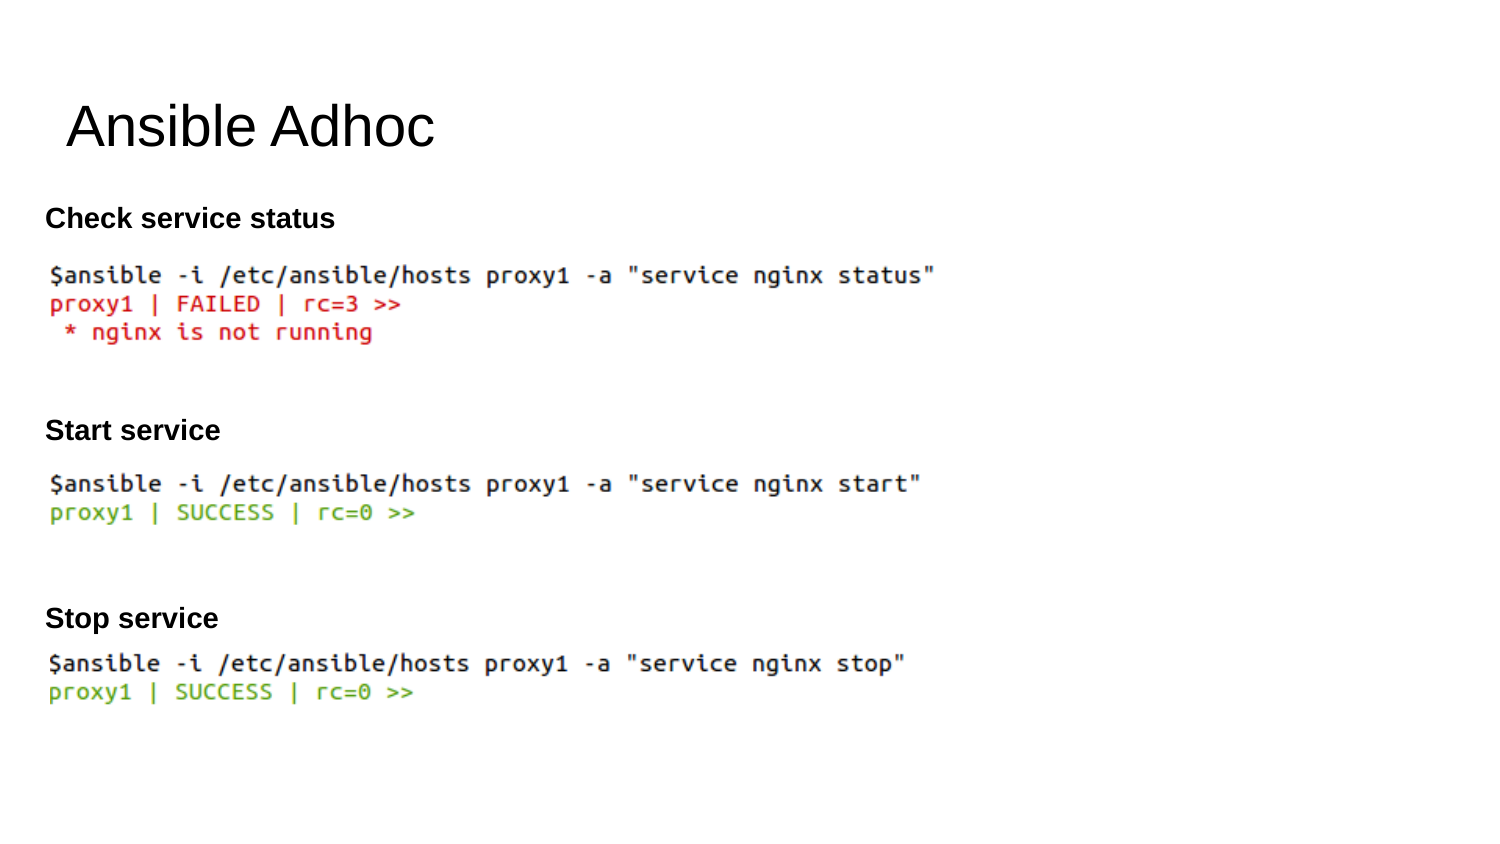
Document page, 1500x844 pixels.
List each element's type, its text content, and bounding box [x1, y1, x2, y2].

picture [50, 645, 935, 731]
picture [50, 470, 946, 558]
text_box Stop service [30, 584, 535, 639]
picture [50, 263, 974, 371]
text_box Check service status [30, 184, 535, 239]
title Ansible Adhoc [51, 72, 1449, 167]
text_box Start service [30, 396, 535, 452]
